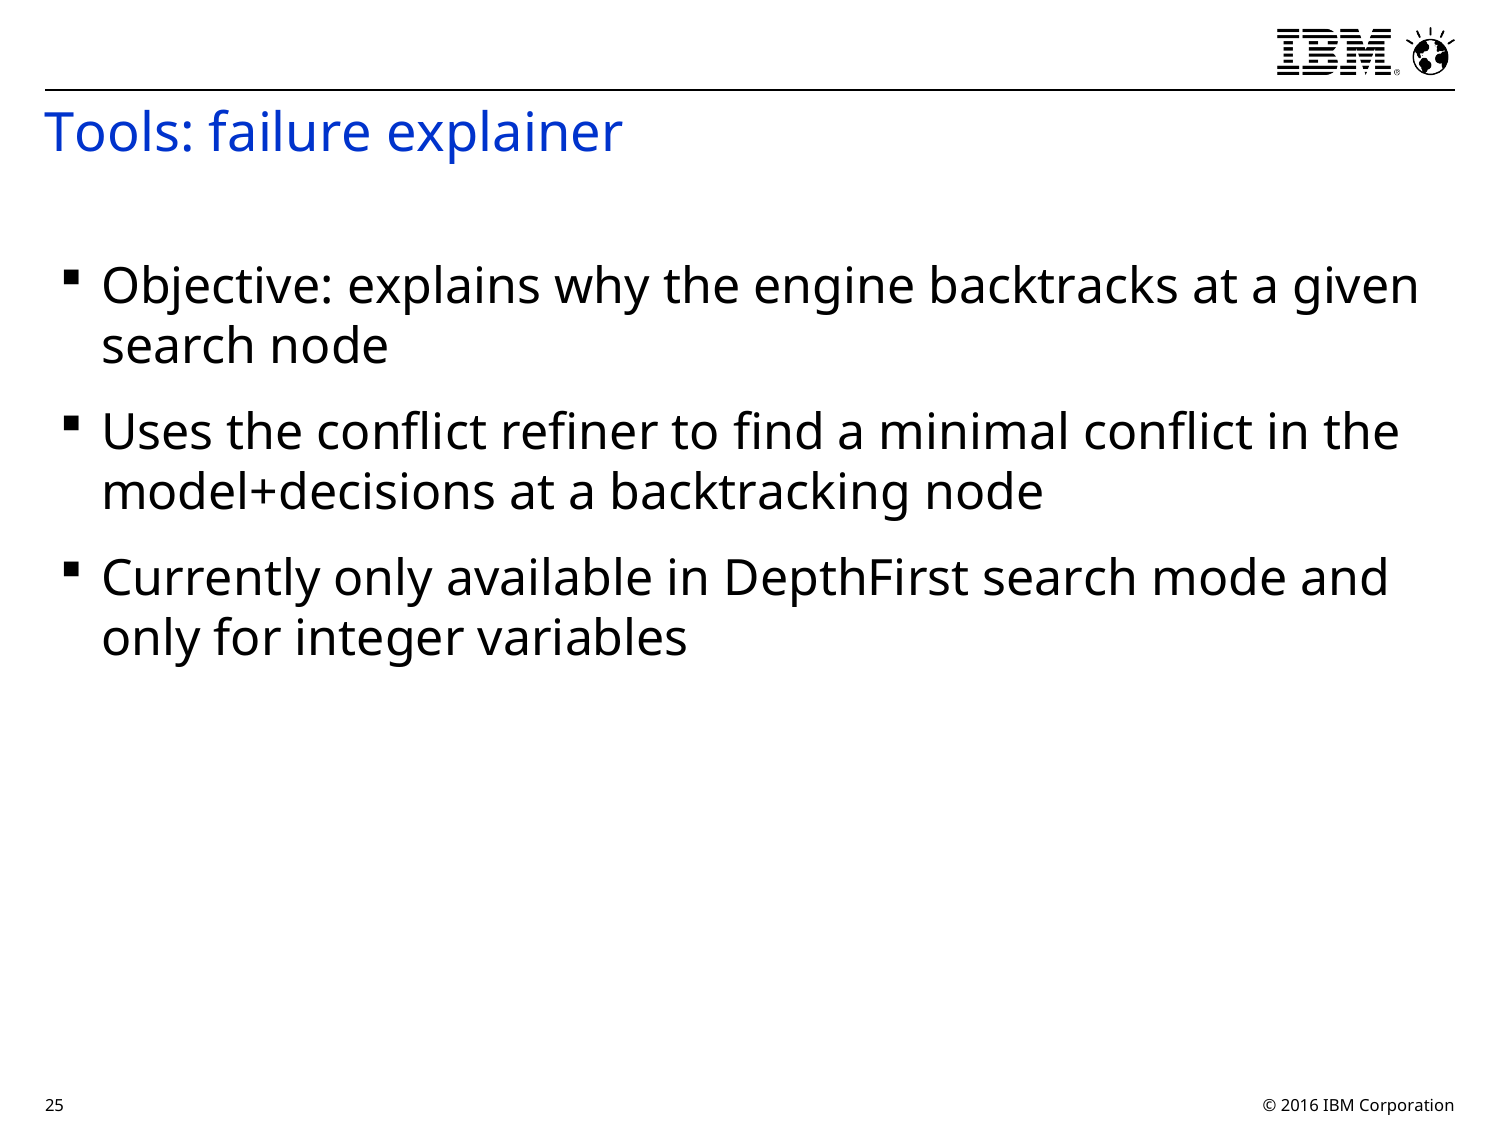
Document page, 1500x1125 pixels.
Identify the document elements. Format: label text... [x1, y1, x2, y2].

title Tools: failure explainer [29, 97, 1455, 203]
list Objective: explains why the engine backtracks at a given search node Uses the conflict refiner to find a minimal conflict in the model+decisions at a backtracking node Currently only available in DepthFirst search mode and only for integer variables [45, 246, 1471, 1072]
picture [1260, 10, 1468, 90]
